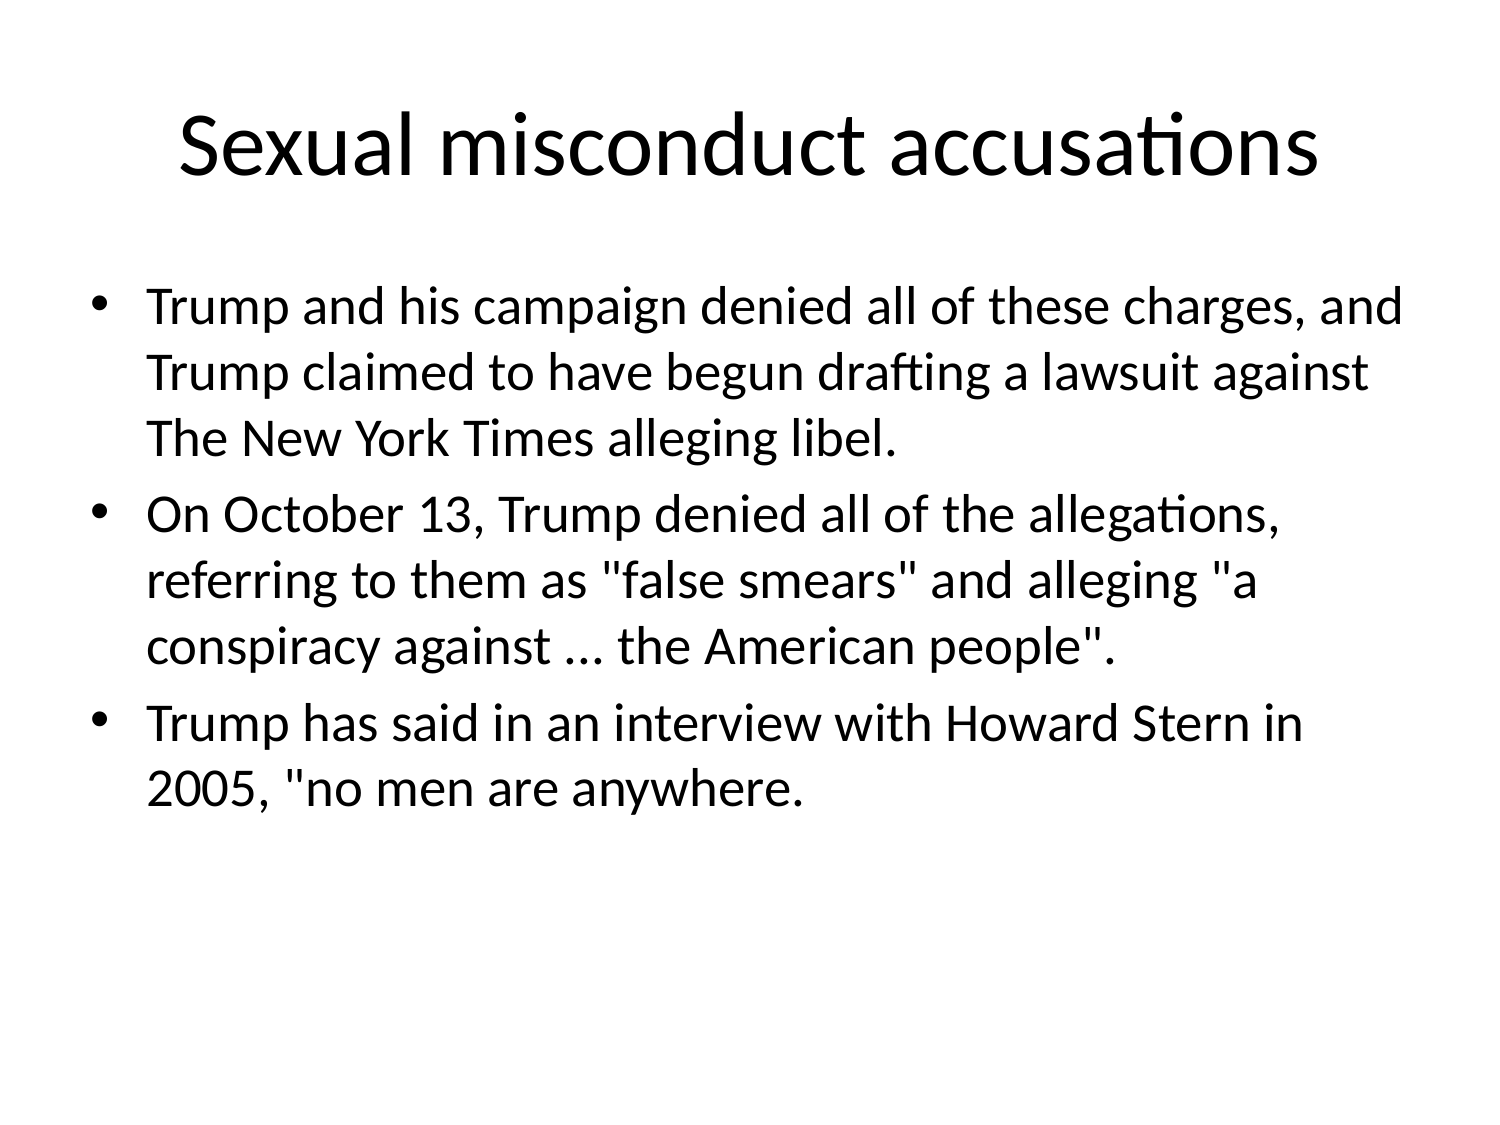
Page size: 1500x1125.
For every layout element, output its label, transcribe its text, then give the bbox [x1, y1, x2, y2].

list Trump and his campaign denied all of these charges, and Trump claimed to have begun drafting a lawsuit against The New York Times alleging libel. On October 13, Trump denied all of the allegations, referring to them as "false smears" and alleging "a conspiracy against ... the American people". Trump has said in an interview with Howard Stern in 2005, "no men are anywhere. [75, 262, 1425, 1005]
title Sexual misconduct accusations [75, 45, 1425, 233]
